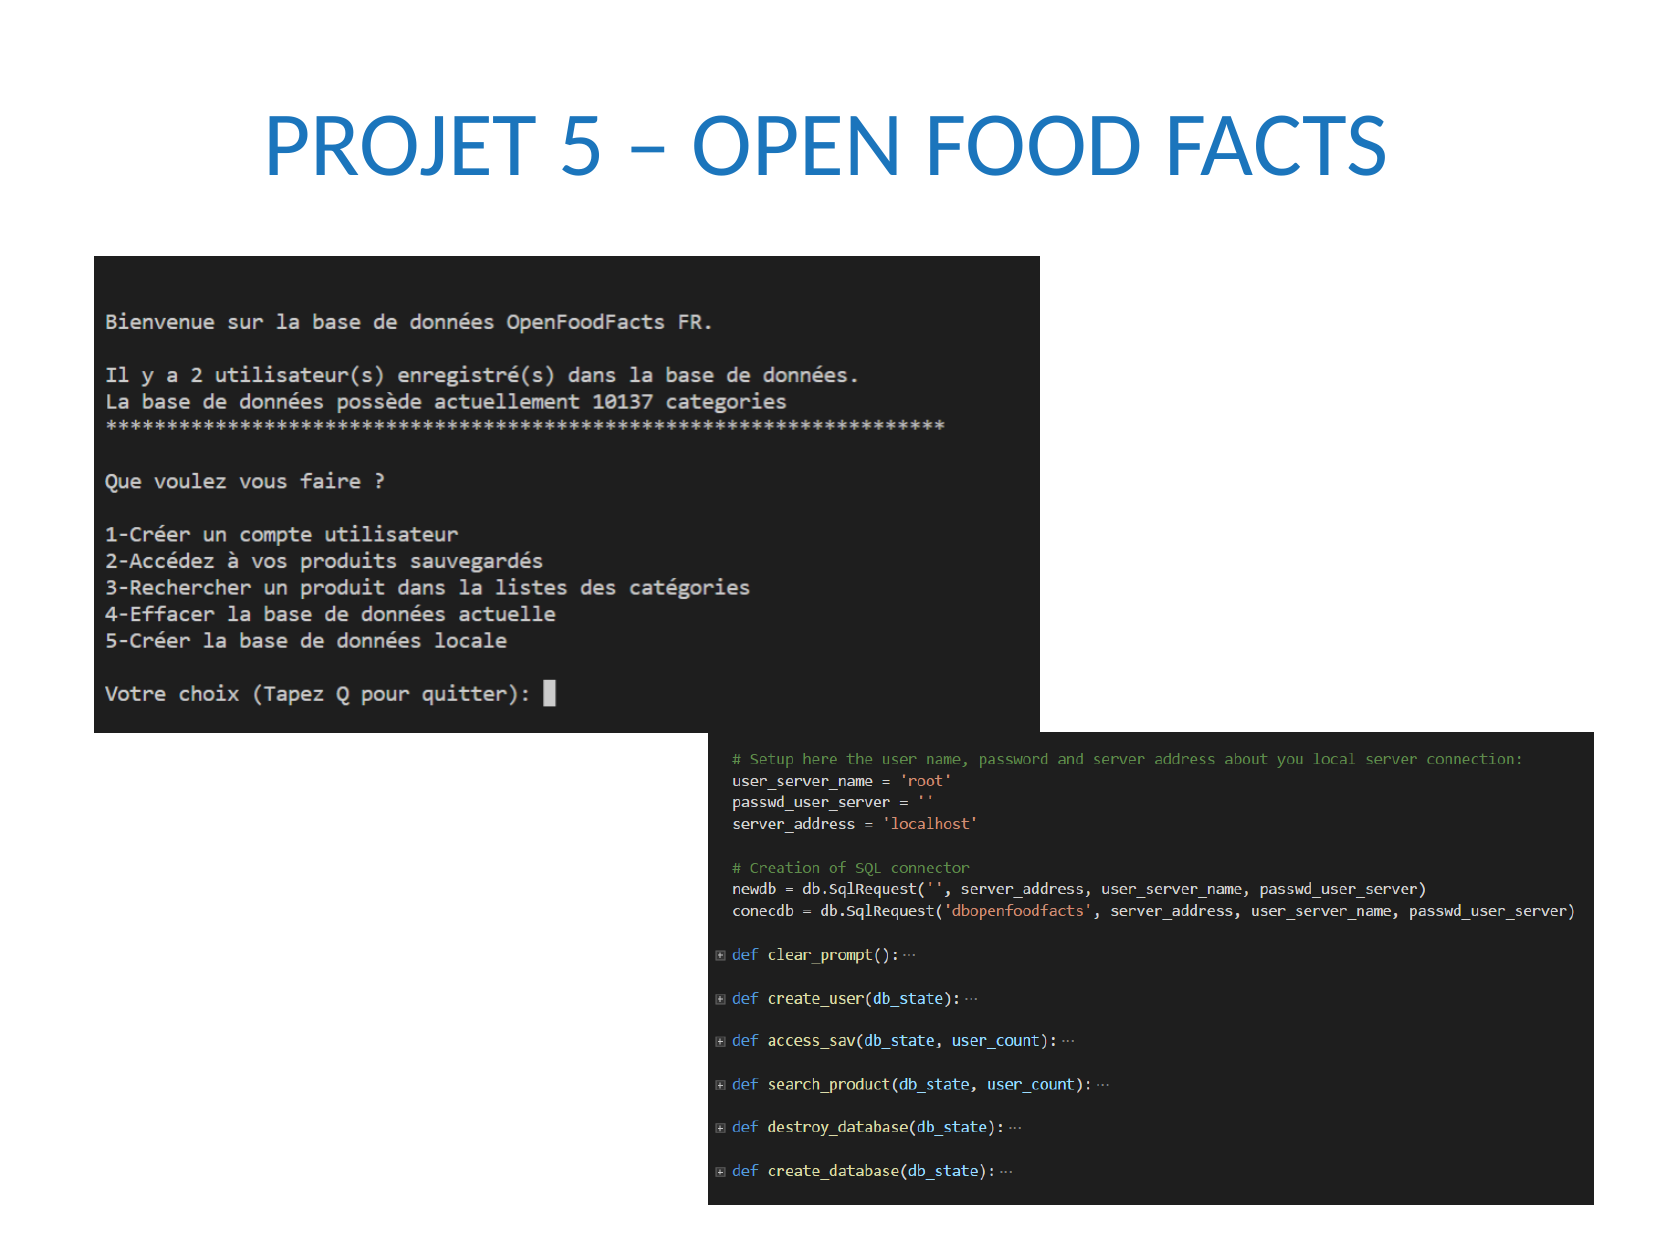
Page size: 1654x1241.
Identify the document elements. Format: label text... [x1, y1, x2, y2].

title PROJET 5 – OPEN FOOD FACTS [82, 49, 1571, 257]
picture [94, 256, 1594, 1205]
